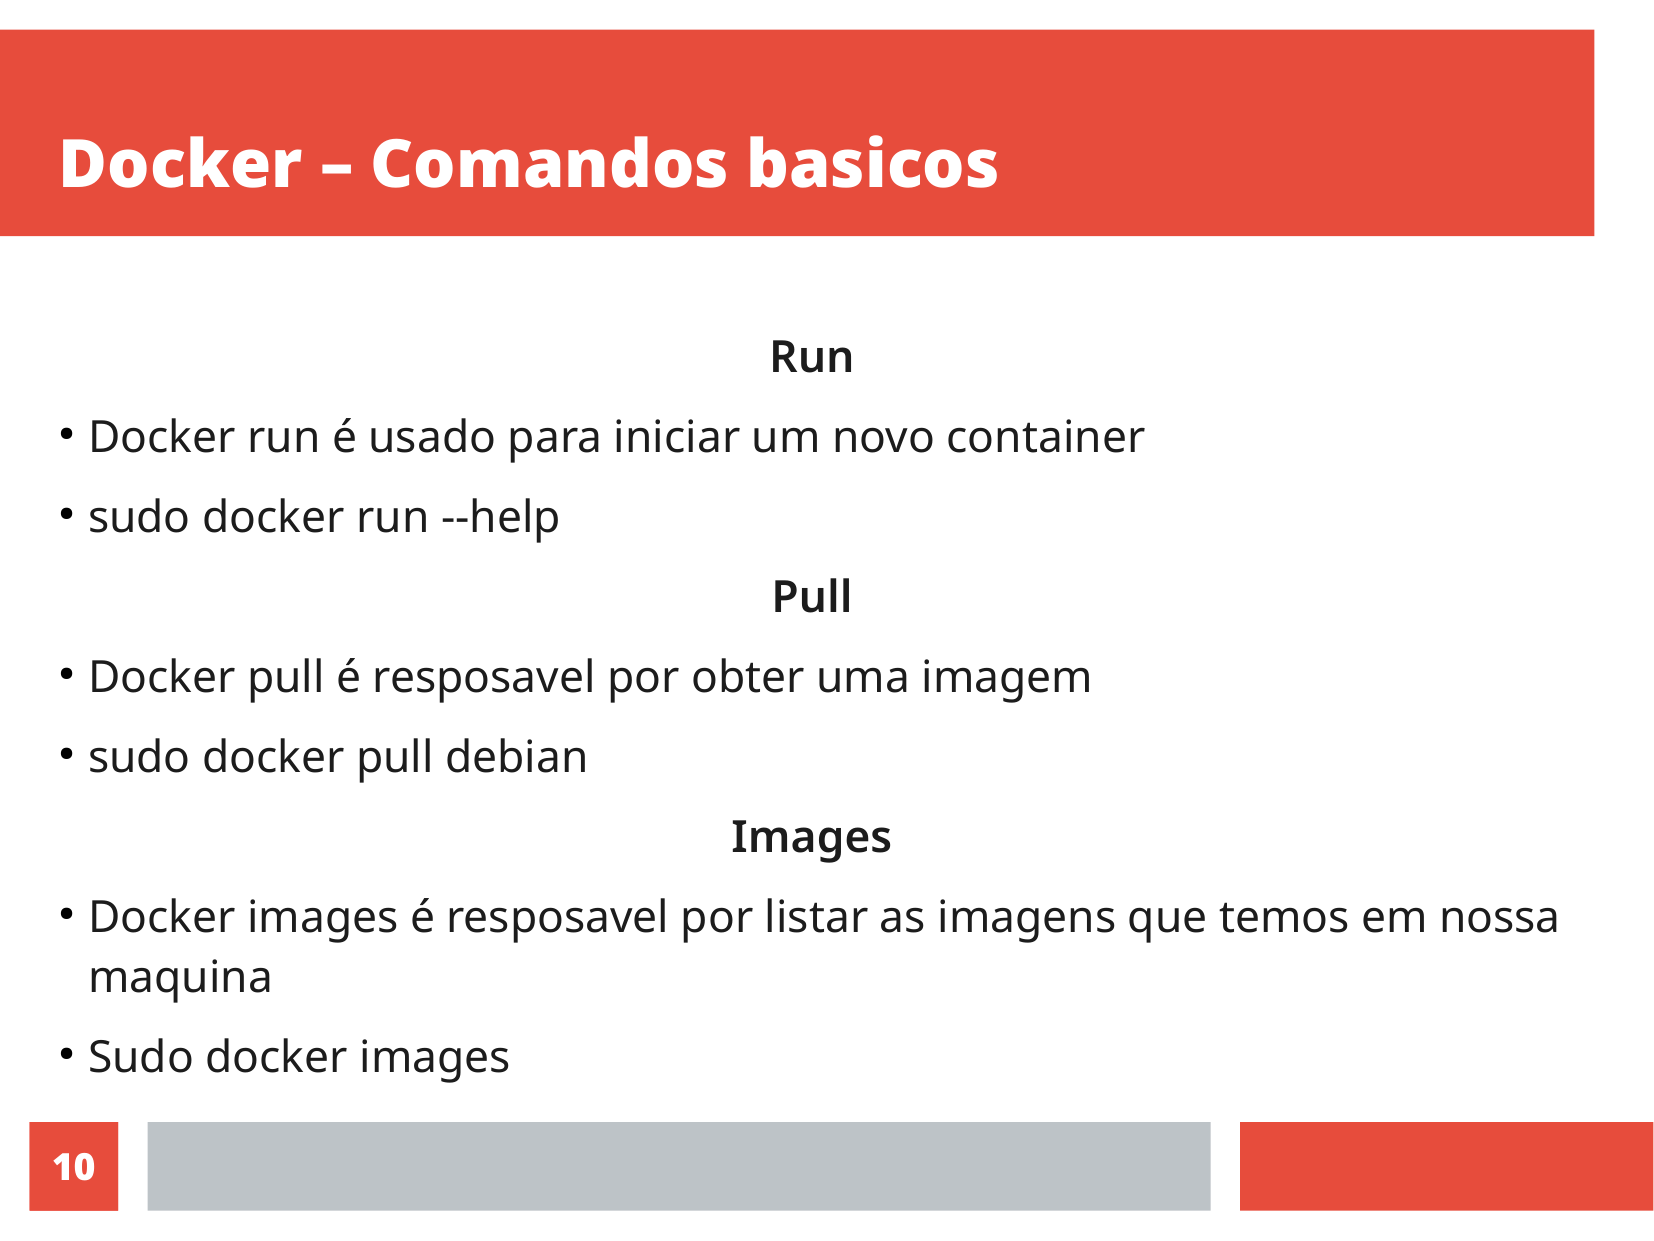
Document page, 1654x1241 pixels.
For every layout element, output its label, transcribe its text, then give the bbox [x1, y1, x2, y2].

list Run Docker run é usado para iniciar um novo container sudo docker run --help Pull Docker pull é resposavel por obter uma imagem sudo docker pull debian Images Docker images é resposavel por listar as imagens que temos em nossa maquina Sudo docker images [59, 324, 1565, 1093]
title Docker – Comandos basicos [59, 59, 1595, 207]
